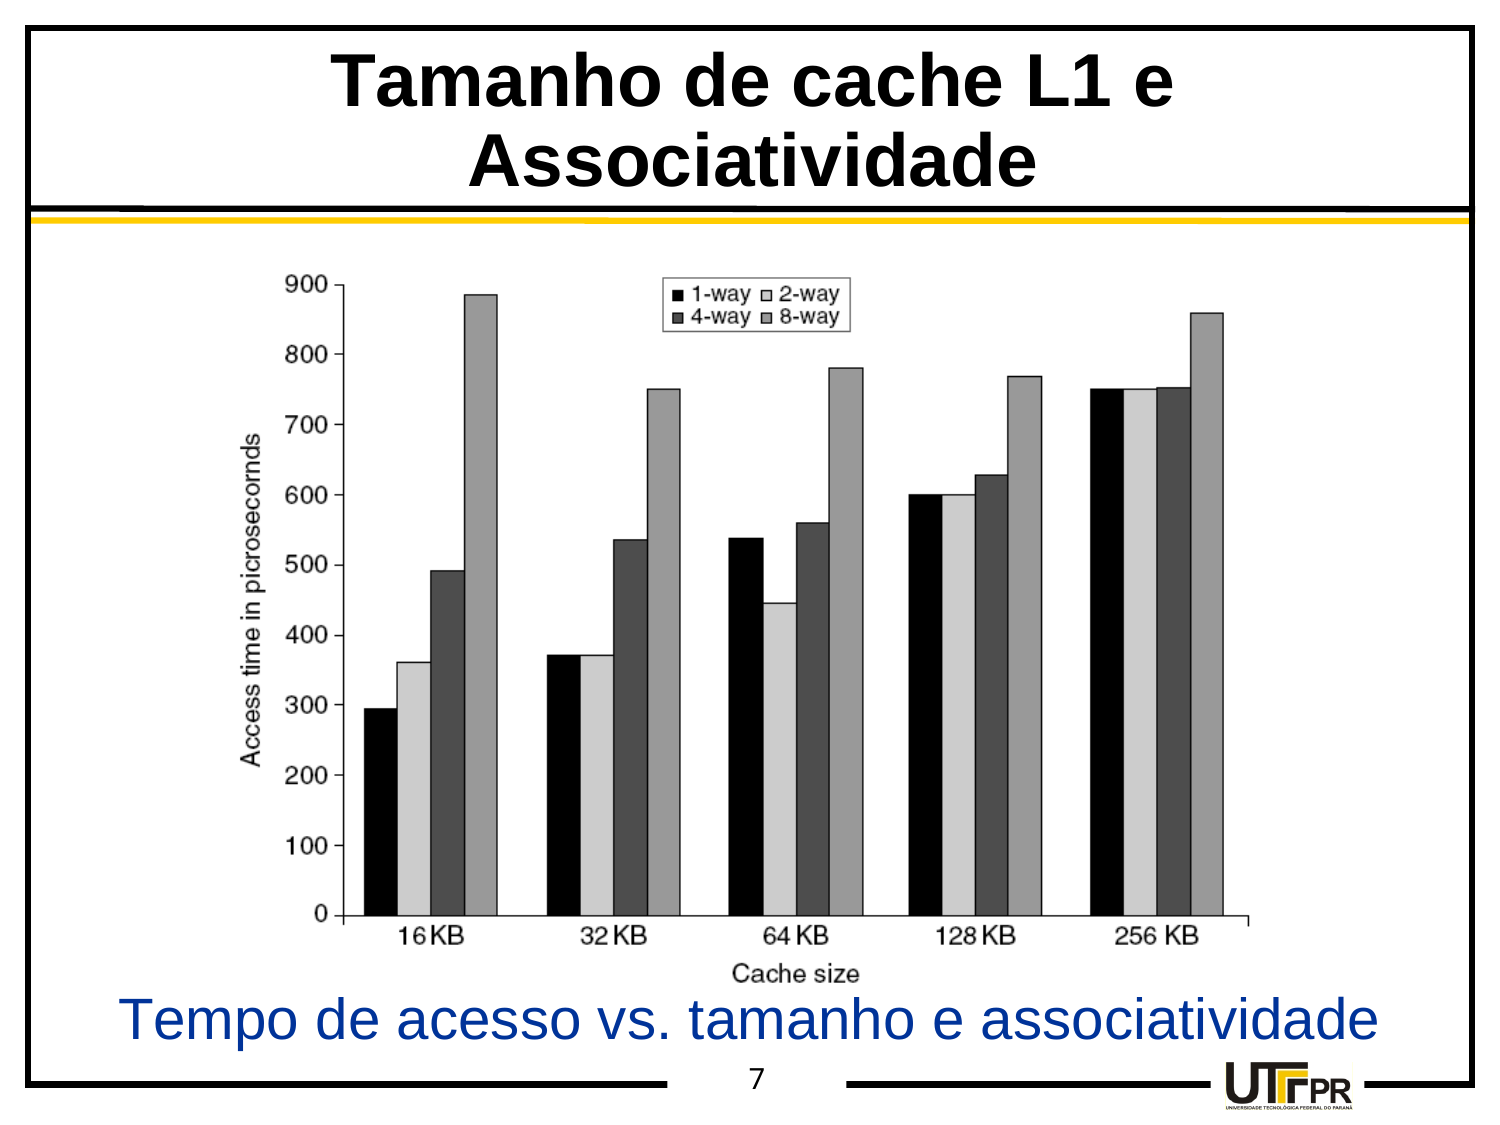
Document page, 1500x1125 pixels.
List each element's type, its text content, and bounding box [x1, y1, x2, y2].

picture [208, 231, 1300, 997]
picture [1225, 1077, 1353, 1110]
text_box Tempo de acesso vs. tamanho e associatividade [71, 981, 1429, 1077]
title Tamanho de cache L1 e Associatividade [29, 38, 1477, 211]
